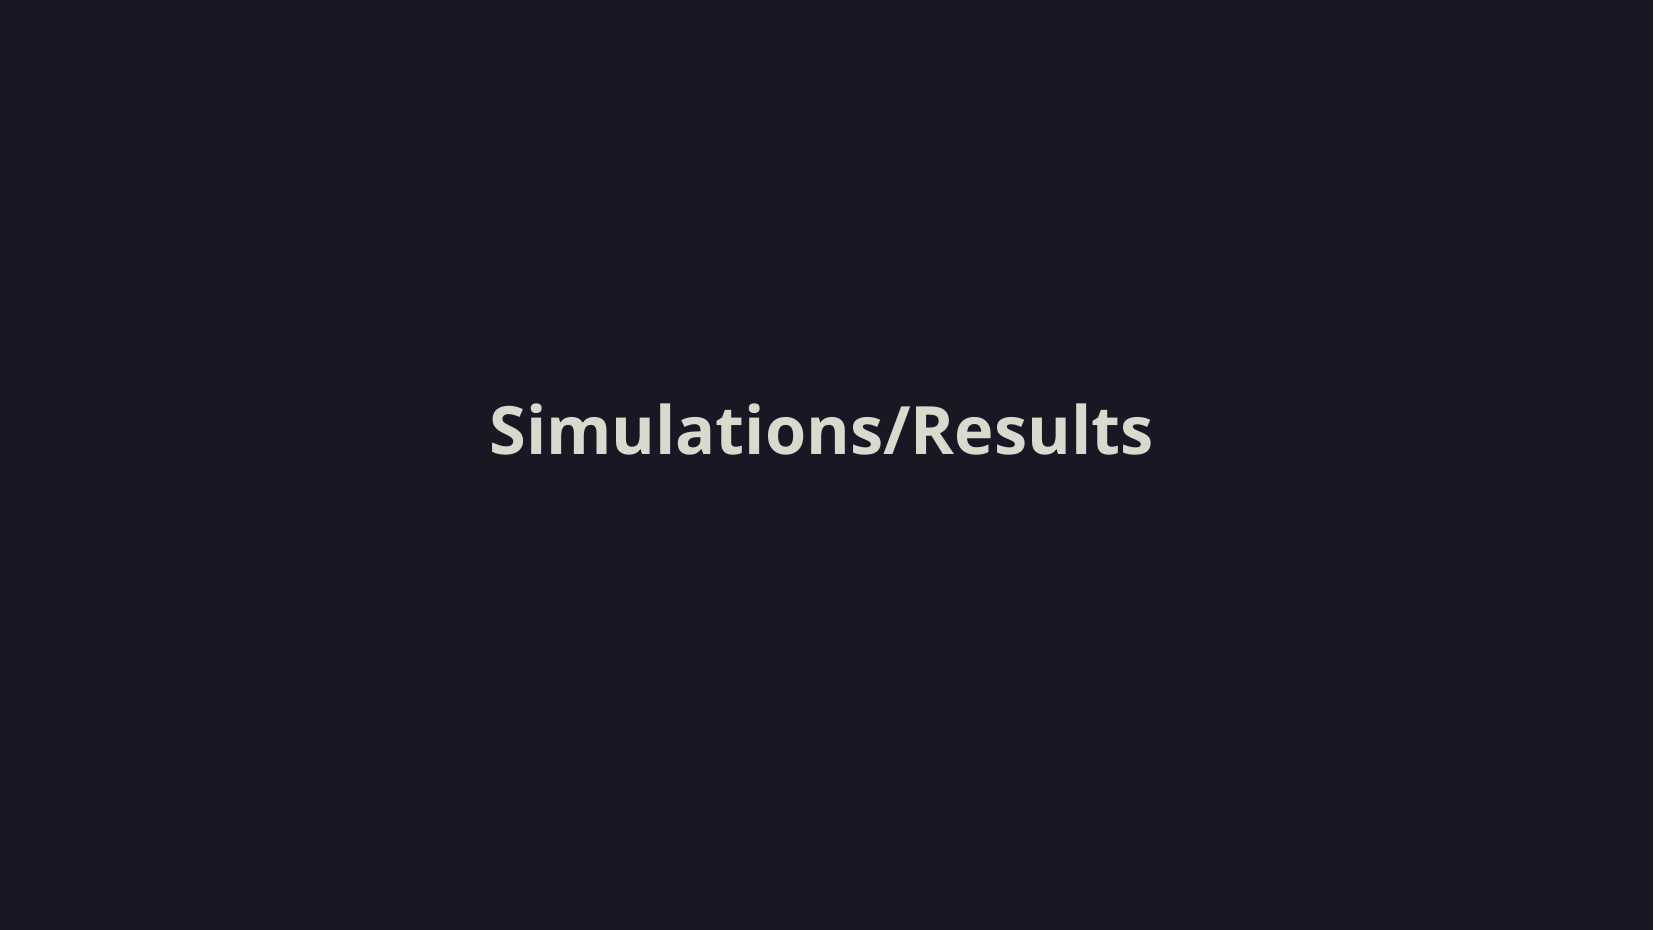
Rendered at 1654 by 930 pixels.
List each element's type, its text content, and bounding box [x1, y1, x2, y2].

text_box Simulations/Results [474, 376, 1179, 481]
